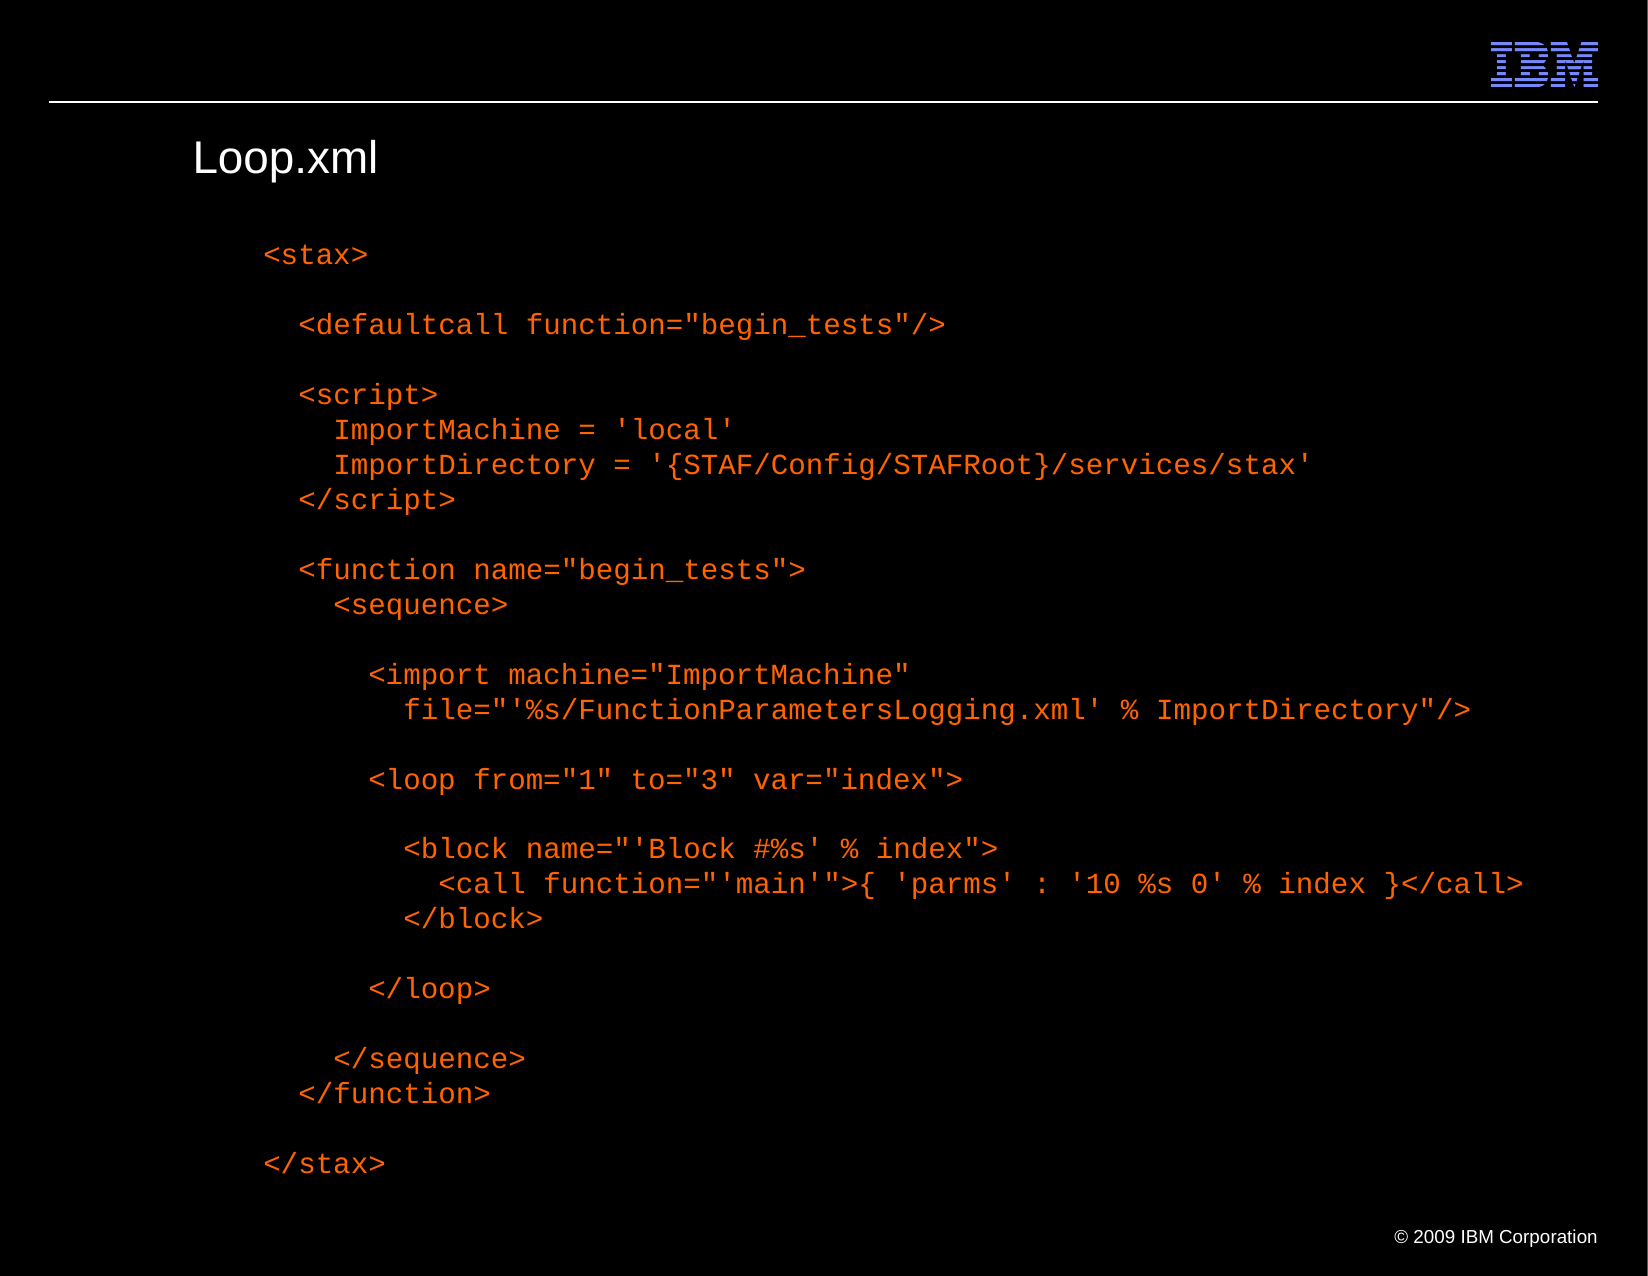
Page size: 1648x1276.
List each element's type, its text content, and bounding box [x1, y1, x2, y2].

title Loop.xml [175, 125, 1648, 219]
text_box <stax> <defaultcall function="begin_tests"/> <script> ImportMachine = 'local' ImportDirectory = '{STAF/Config/STAFRoot}/services/stax' </script> <function name="begin_tests"> <sequence> <import machine="ImportMachine" file="'%s/FunctionParametersLogging.xml' % ImportDirectory"/> <loop from="1" to="3" var="index"> <block name="'Block #%s' % index"> <call function="'main'">{ 'parms' : '10 %s 0' % index }</call> </block> </loop> </sequence> </function> </stax> [248, 227, 1648, 1258]
picture [1491, 42, 1598, 87]
